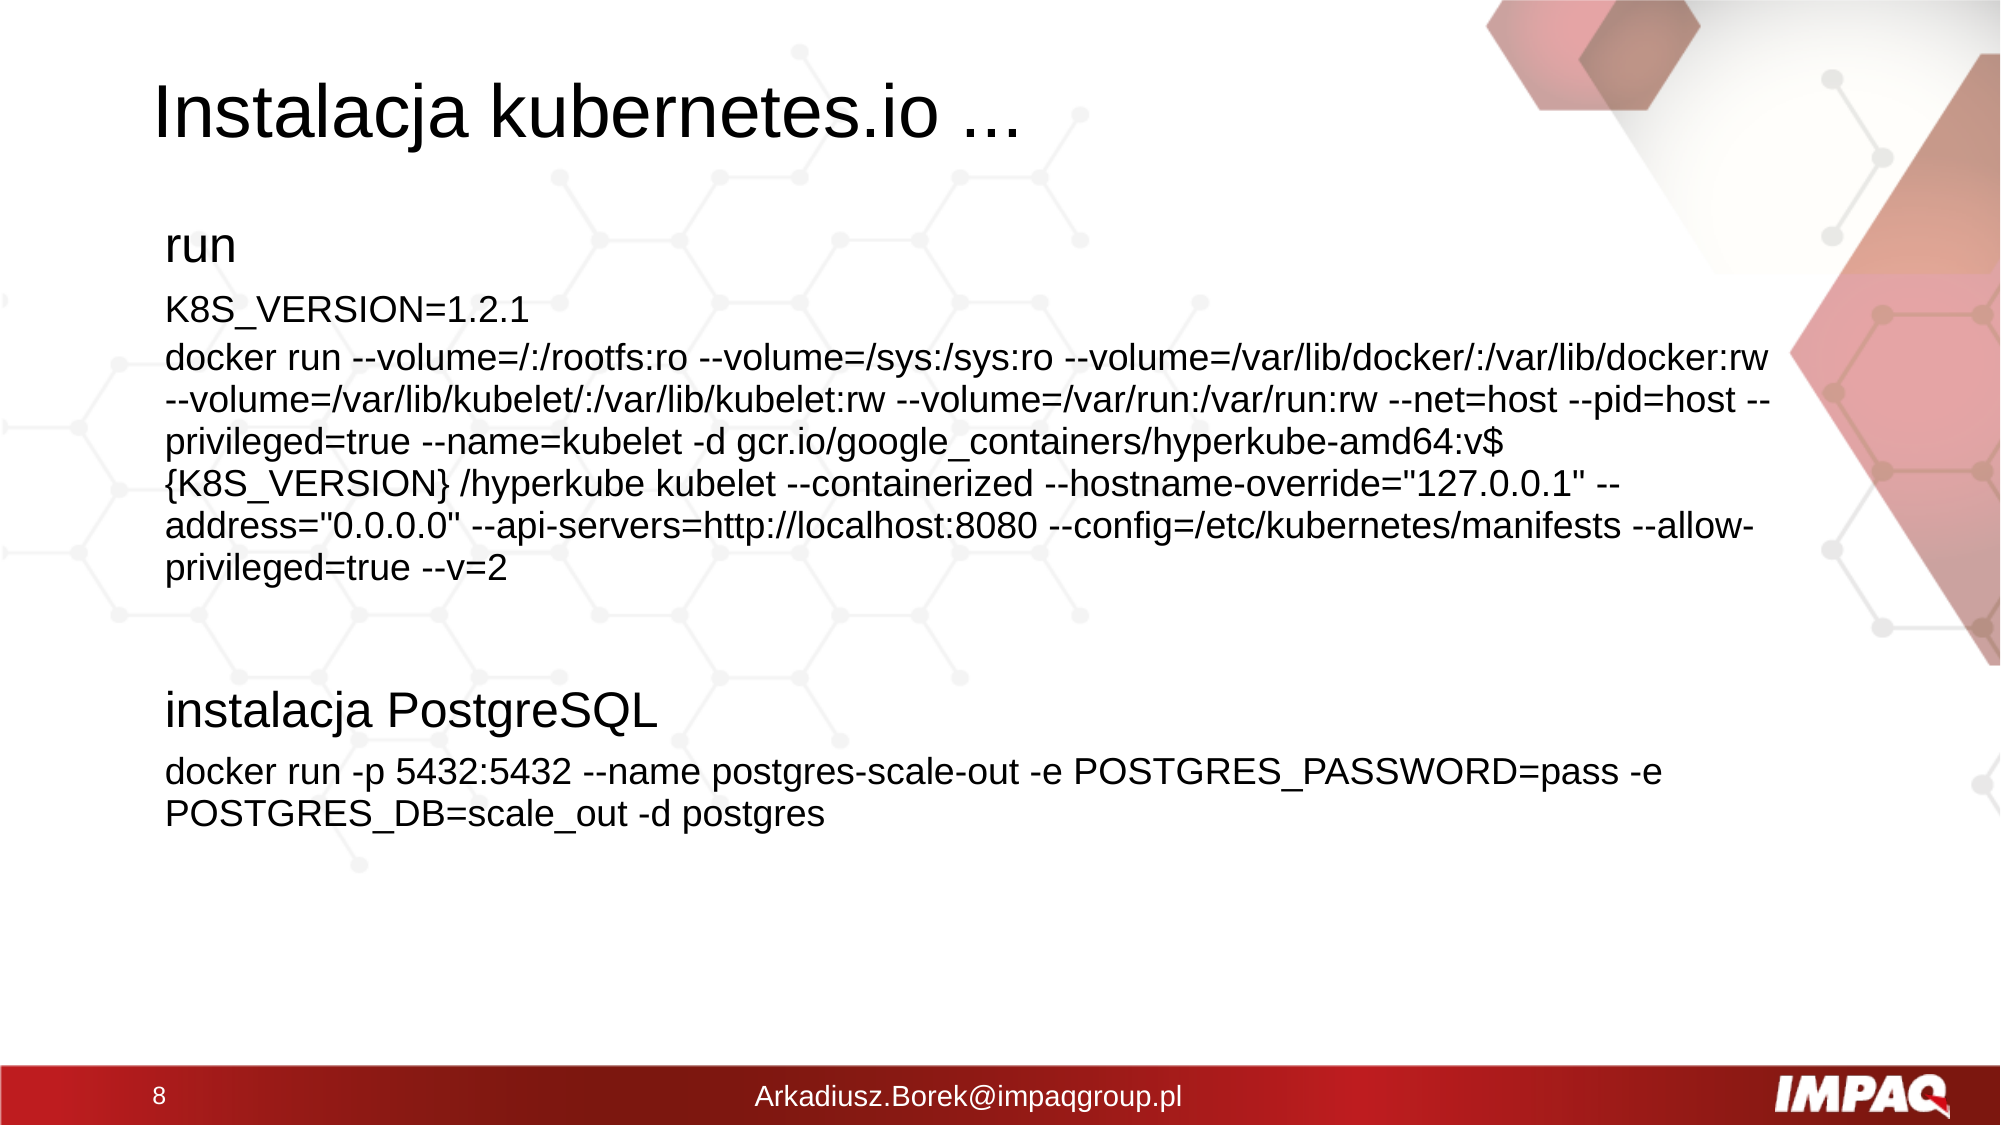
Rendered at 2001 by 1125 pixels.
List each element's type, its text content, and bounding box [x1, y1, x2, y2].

text_box docker run -p 5432:5432 --name postgres-scale-out -e POSTGRES_PASSWORD=pass -e POSTGRES_DB=scale_out -d postgres [150, 743, 1801, 843]
slide_number <number> [137, 1065, 587, 1125]
text_box run [150, 210, 1801, 282]
text_box Arkadiusz.Borek@impaqgroup.pl [587, 1065, 1351, 1125]
text_box Instalacja kubernetes.io ... [137, 59, 1863, 168]
text_box K8S_VERSION=1.2.1 docker run --volume=/:/rootfs:ro --volume=/sys:/sys:ro --volume=/var/lib/docker/:/var/lib/docker:rw --volume=/var/lib/kubelet/:/var/lib/kubelet:rw --volume=/var/run:/var/run:rw --net=host --pid=host --privileged=true --name=kubelet -d gcr.io/google_containers/hyperkube-amd64:v${K8S_VERSION} /hyperkube kubelet --containerized --hostname-override="127.0.0.1" --address="0.0.0.0" --api-servers=http://localhost:8080 --config=/etc/kubernetes/manifests --allow-privileged=true --v=2 [150, 282, 1801, 644]
picture [0, 0, 2001, 1125]
text_box instalacja PostgreSQL [150, 675, 1801, 743]
